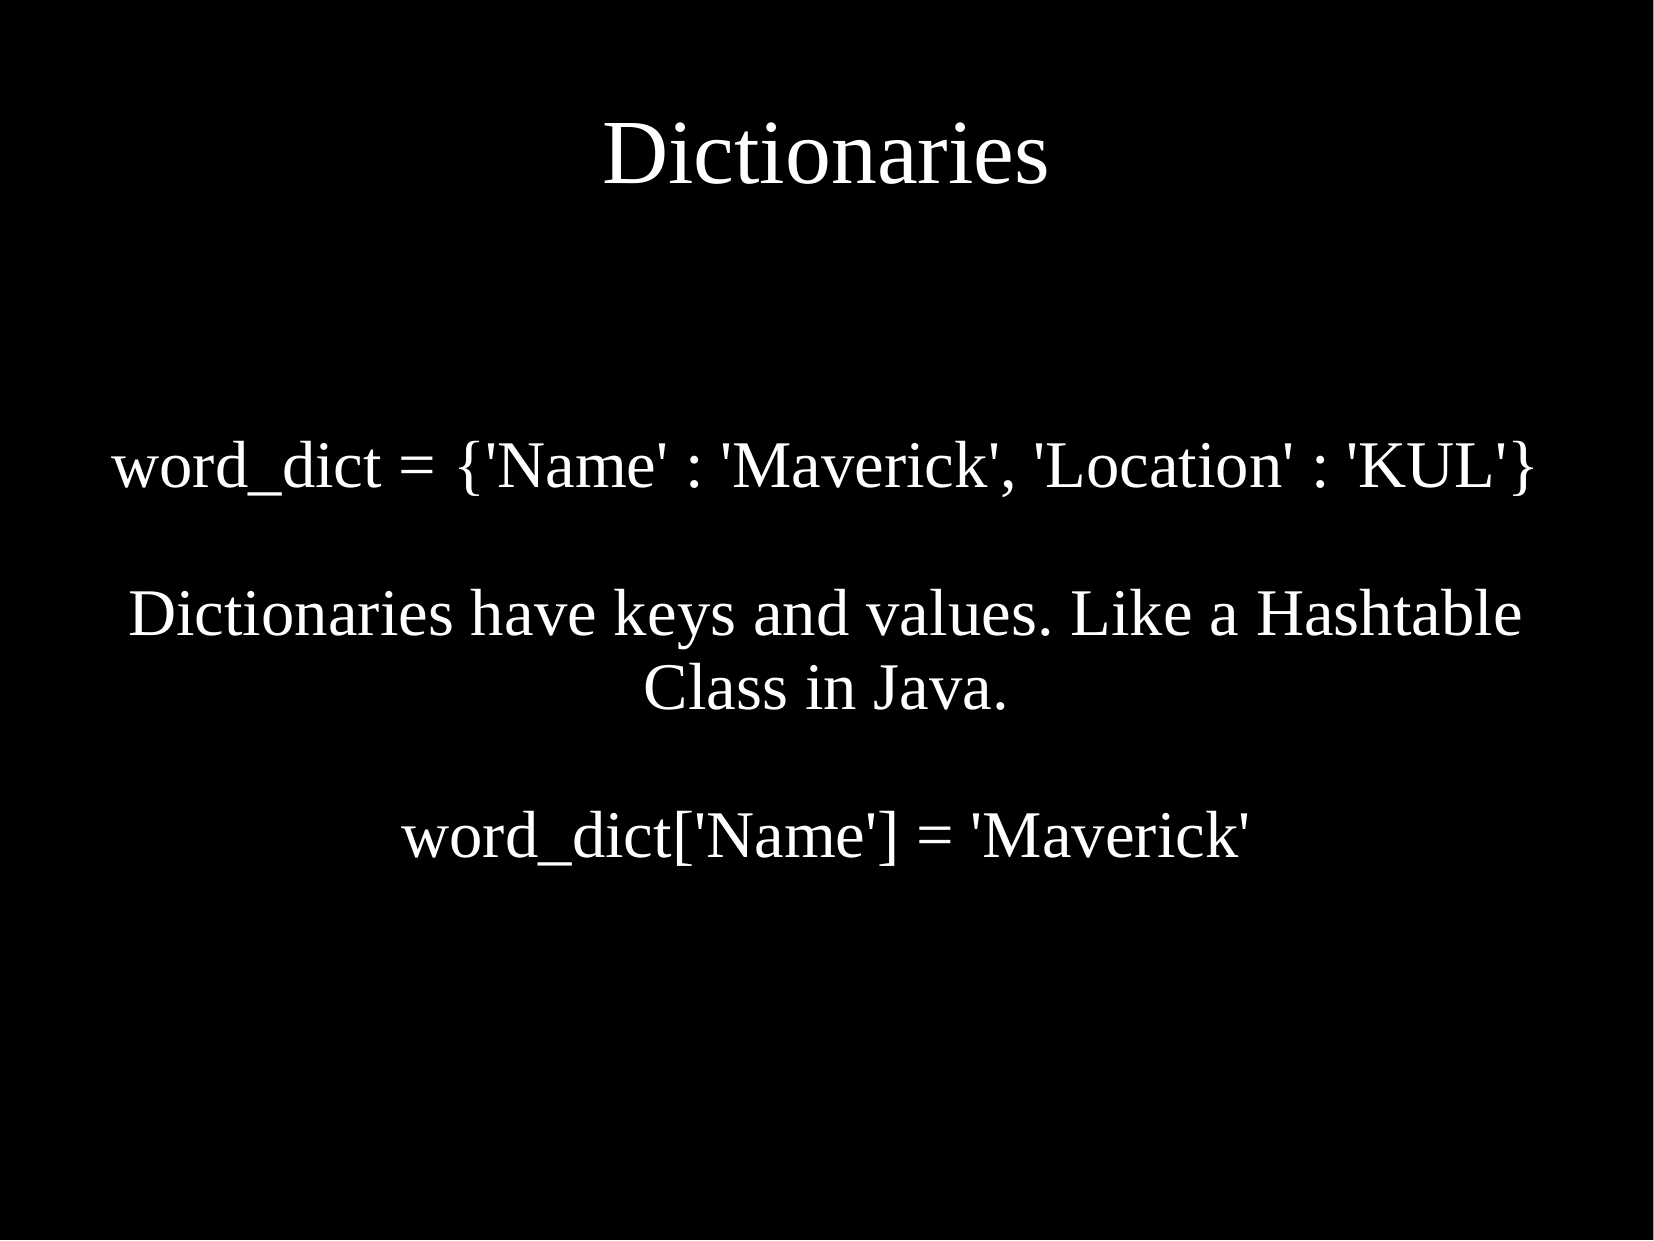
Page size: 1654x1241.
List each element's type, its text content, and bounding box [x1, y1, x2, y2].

subtitle word_dict = {'Name' : 'Maverick', 'Location' : 'KUL'} Dictionaries have keys and values. Like a Hashtable Class in Java. word_dict['Name'] = 'Maverick' [82, 290, 1571, 1010]
title Dictionaries [82, 49, 1571, 257]
